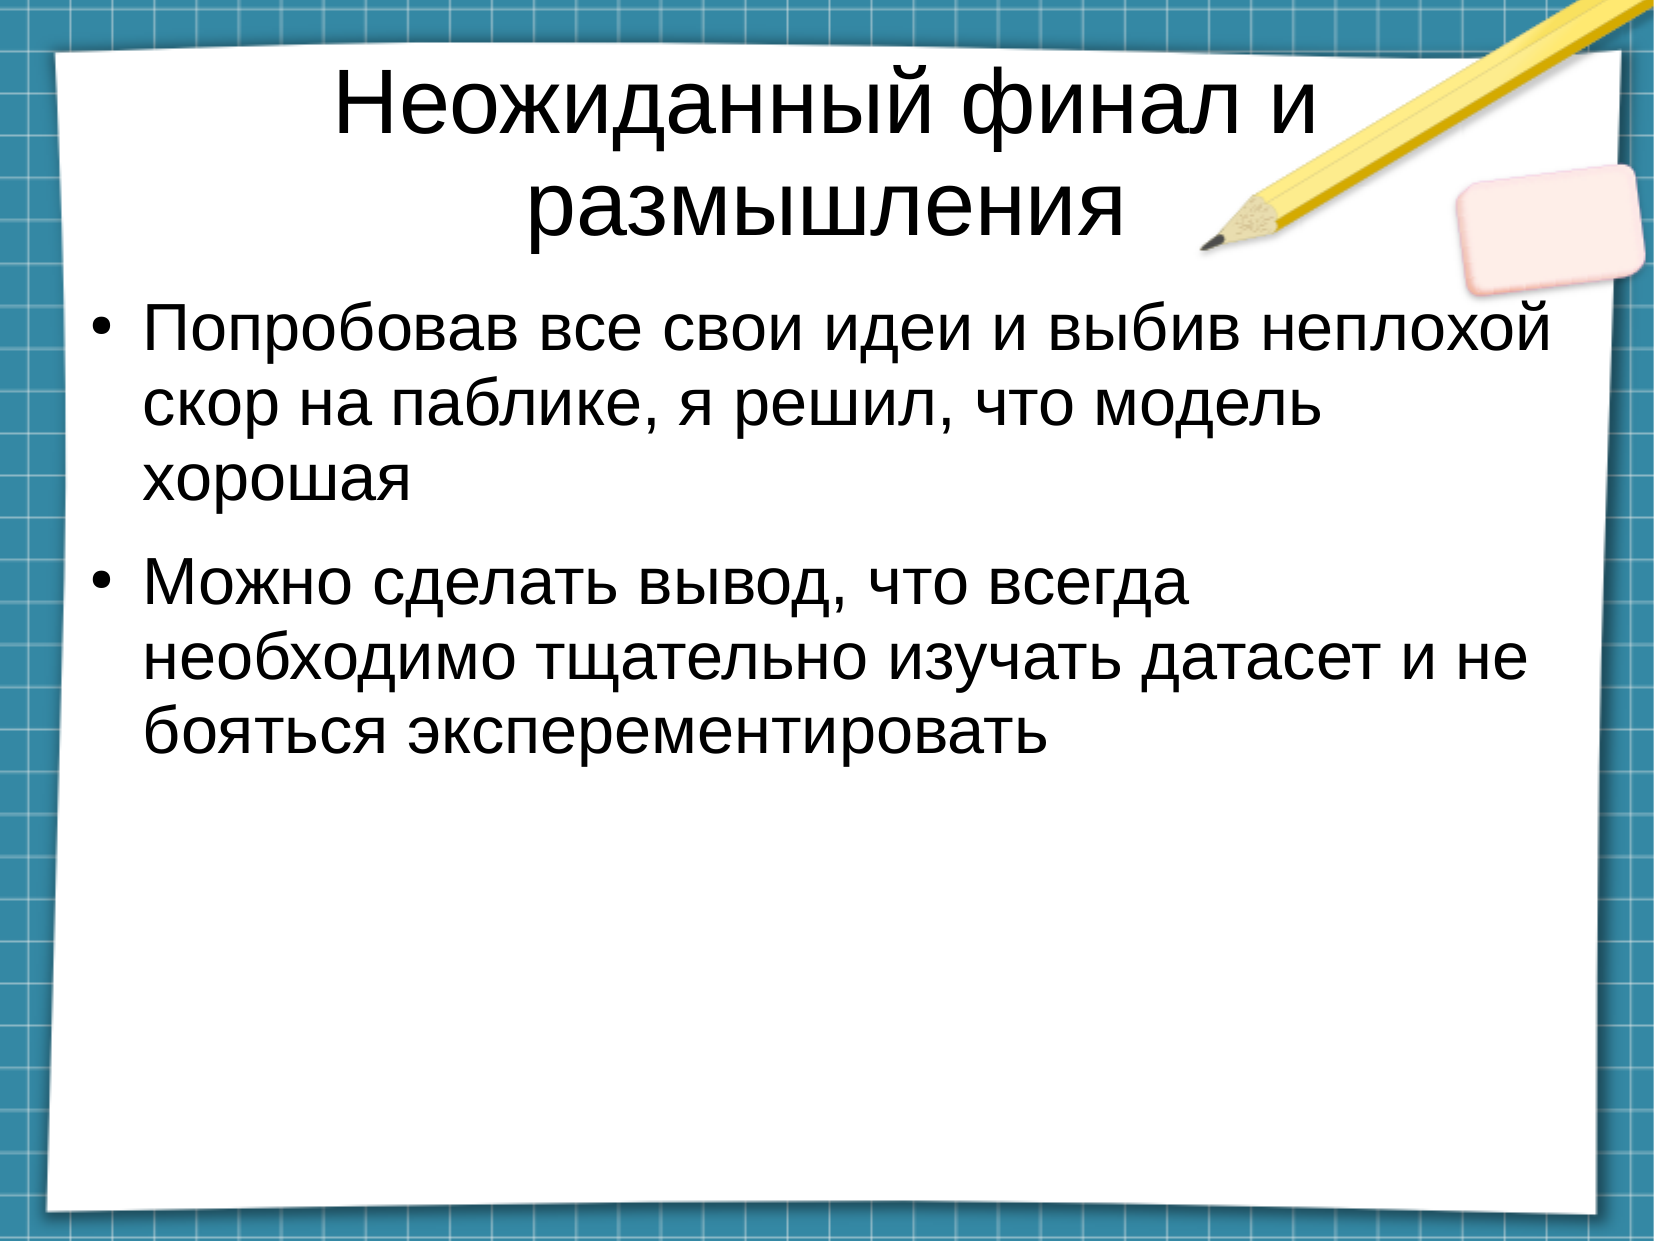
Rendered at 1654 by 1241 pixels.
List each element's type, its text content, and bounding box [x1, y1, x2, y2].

picture [0, 0, 1654, 1241]
list Попробовав все свои идеи и выбив неплохой скор на паблике, я решил, что модель хорошая Можно сделать вывод, что всегда необходимо тщательно изучать датасет и не бояться эксперементировать [71, 290, 1561, 1010]
title Неожиданный финал и размышления [82, 49, 1571, 257]
